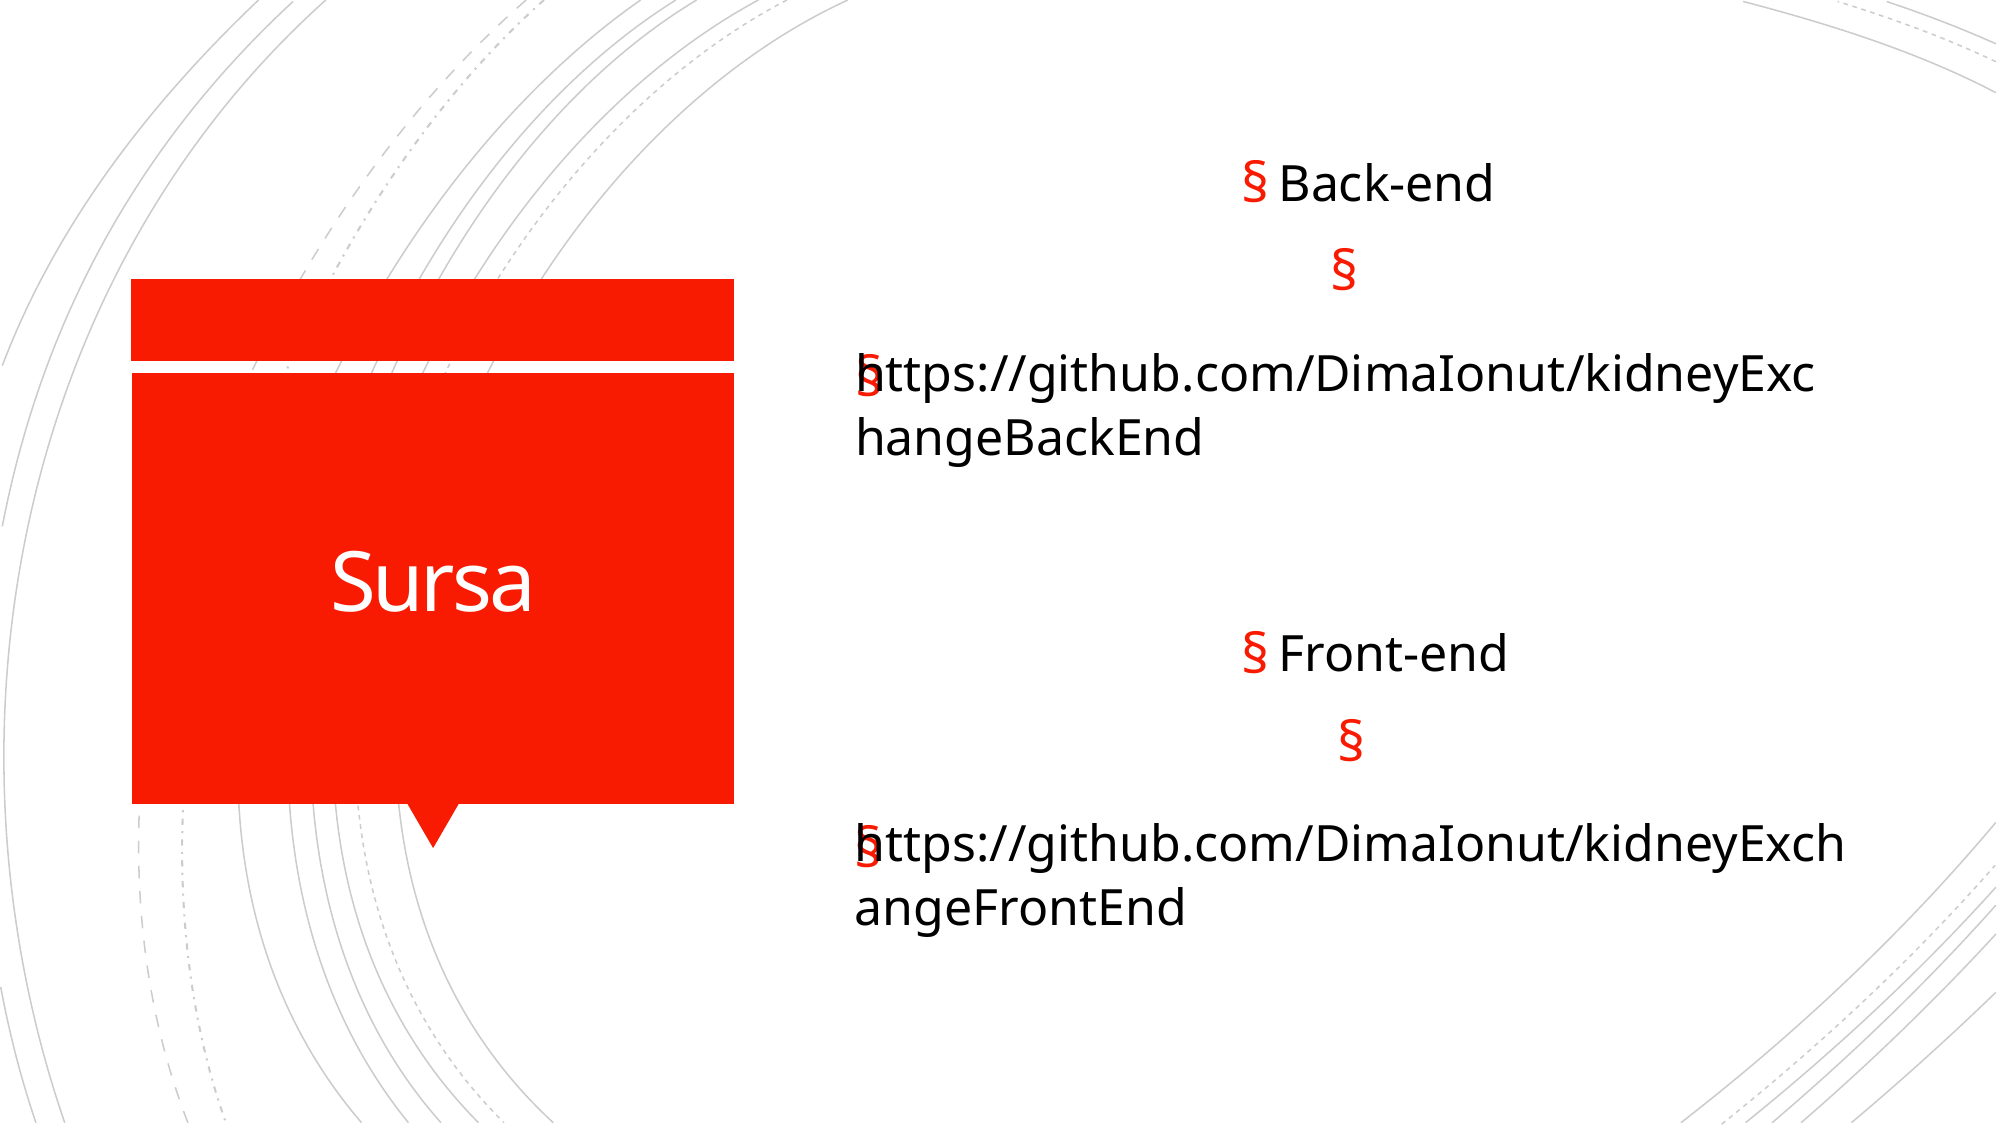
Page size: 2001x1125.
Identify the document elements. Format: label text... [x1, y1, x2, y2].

title Sursa [145, 383, 721, 789]
list Back-end https://github.com/DimaIonut/kidneyExchangeBackEnd [840, 131, 1897, 523]
list Front-end https://github.com/DimaIonut/kidneyExchangeFrontEnd [839, 602, 1912, 994]
